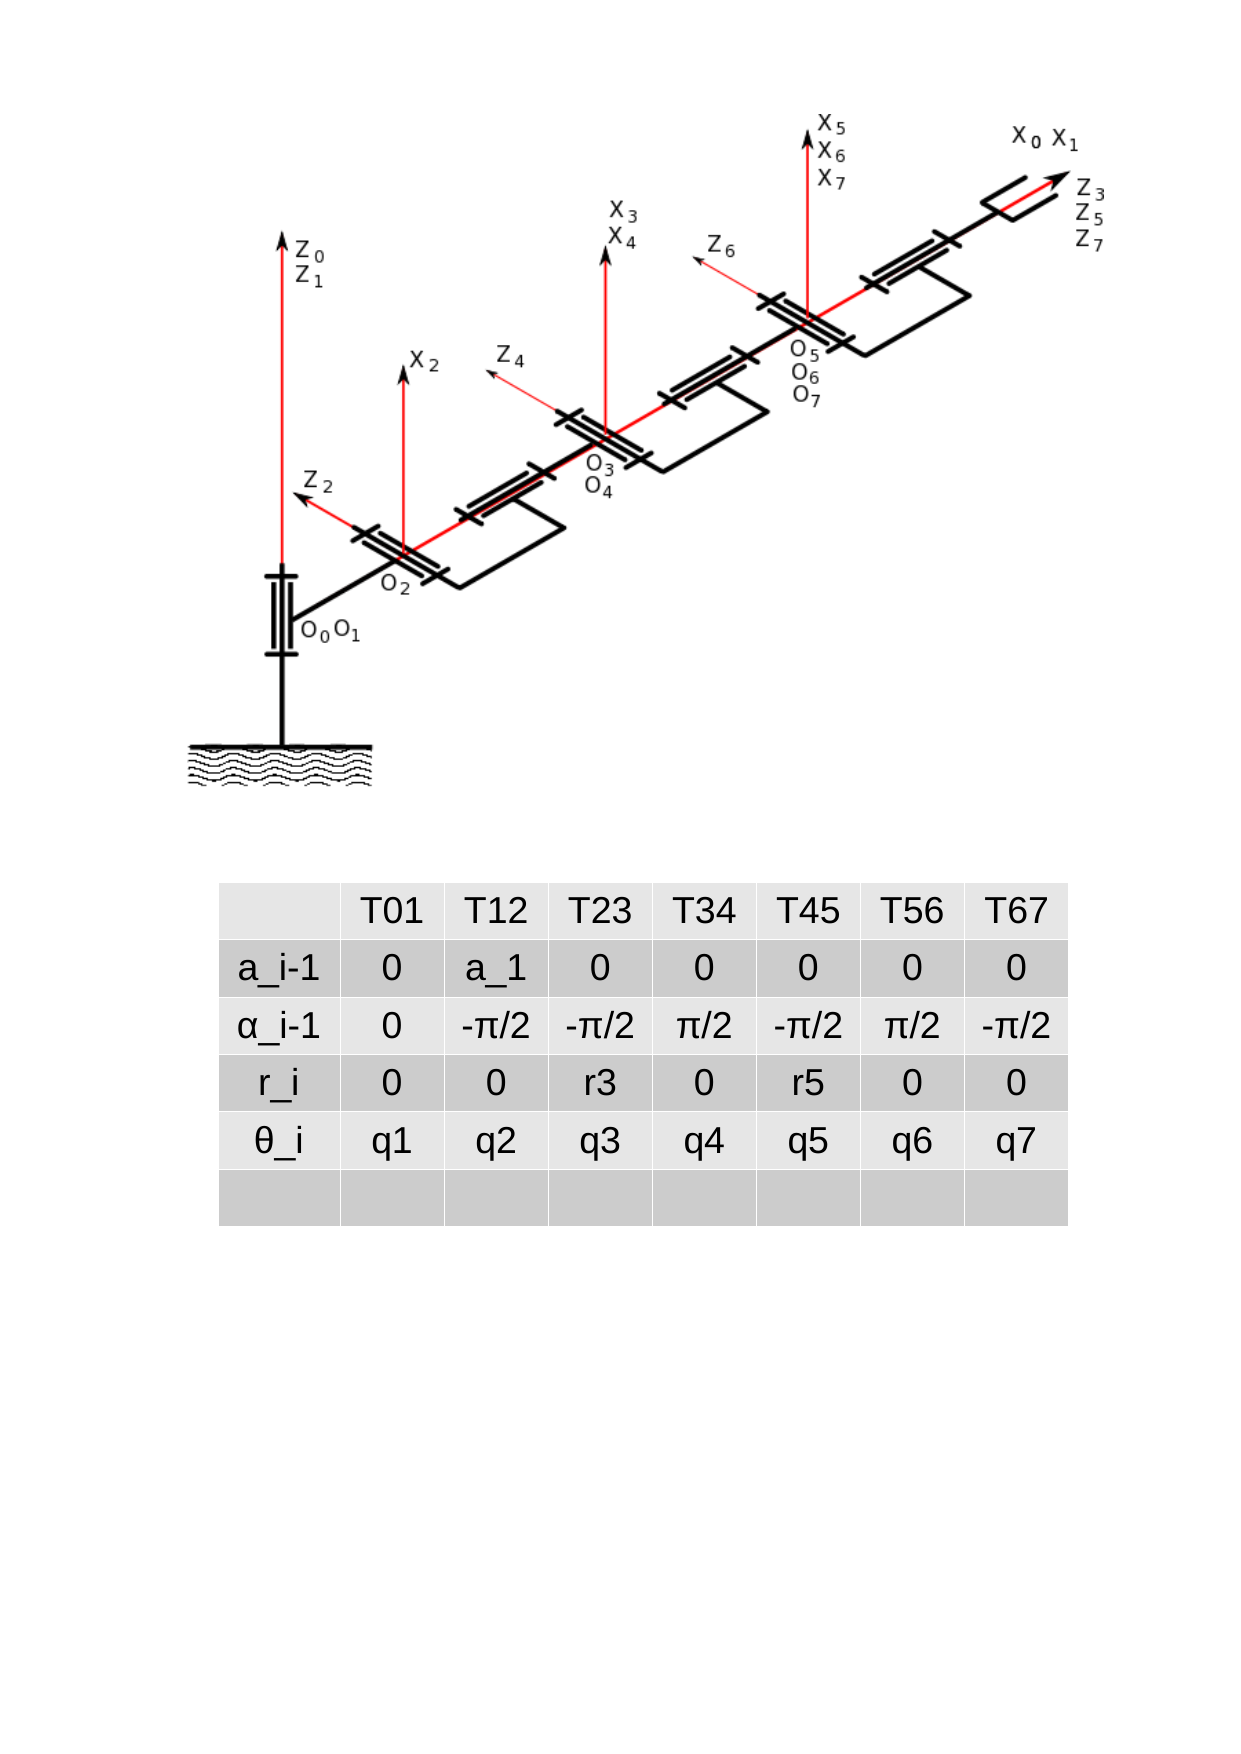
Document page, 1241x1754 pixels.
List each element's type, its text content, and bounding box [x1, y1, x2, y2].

table_cell π/2 [861, 998, 964, 1054]
table_cell [549, 1170, 652, 1226]
table_cell q7 [965, 1112, 1068, 1169]
table_cell [219, 1170, 340, 1226]
table_cell 0 [653, 940, 756, 997]
table_cell -π/2 [549, 998, 652, 1054]
table_cell q1 [341, 1112, 444, 1169]
table_cell 0 [861, 940, 964, 997]
table_header T45 [757, 883, 860, 939]
table_cell q6 [861, 1112, 964, 1169]
picture [186, 114, 1104, 789]
table_cell -π/2 [757, 998, 860, 1054]
table_cell 0 [341, 1055, 444, 1111]
table_cell 0 [757, 940, 860, 997]
table_cell 0 [653, 1055, 756, 1111]
table_cell θ_i [219, 1112, 340, 1169]
table_cell r_i [219, 1055, 340, 1111]
table_cell q3 [549, 1112, 652, 1169]
table_header [219, 883, 340, 939]
table_cell 0 [965, 1055, 1068, 1111]
table_header T34 [653, 883, 756, 939]
table_header T56 [861, 883, 964, 939]
table_cell q2 [445, 1112, 548, 1169]
table_cell [445, 1170, 548, 1226]
table_header T12 [445, 883, 548, 939]
table_cell 0 [965, 940, 1068, 997]
table_cell α_i-1 [219, 998, 340, 1054]
table_header T67 [965, 883, 1068, 939]
table_cell -π/2 [445, 998, 548, 1054]
table_cell [341, 1170, 444, 1226]
table_header T23 [549, 883, 652, 939]
table_cell q4 [653, 1112, 756, 1169]
table_cell r5 [757, 1055, 860, 1111]
table_header T01 [341, 883, 444, 939]
table_cell -π/2 [965, 998, 1068, 1054]
table_cell a_1 [445, 940, 548, 997]
table_cell 0 [341, 940, 444, 997]
table_cell 0 [549, 940, 652, 997]
table_cell a_i-1 [219, 940, 340, 997]
table_cell q5 [757, 1112, 860, 1169]
table_cell [861, 1170, 964, 1226]
table_cell π/2 [653, 998, 756, 1054]
table_cell [757, 1170, 860, 1226]
table_cell 0 [861, 1055, 964, 1111]
table_cell [965, 1170, 1068, 1226]
table_cell r3 [549, 1055, 652, 1111]
table_cell 0 [341, 998, 444, 1054]
table_cell 0 [445, 1055, 548, 1111]
table_cell [653, 1170, 756, 1226]
